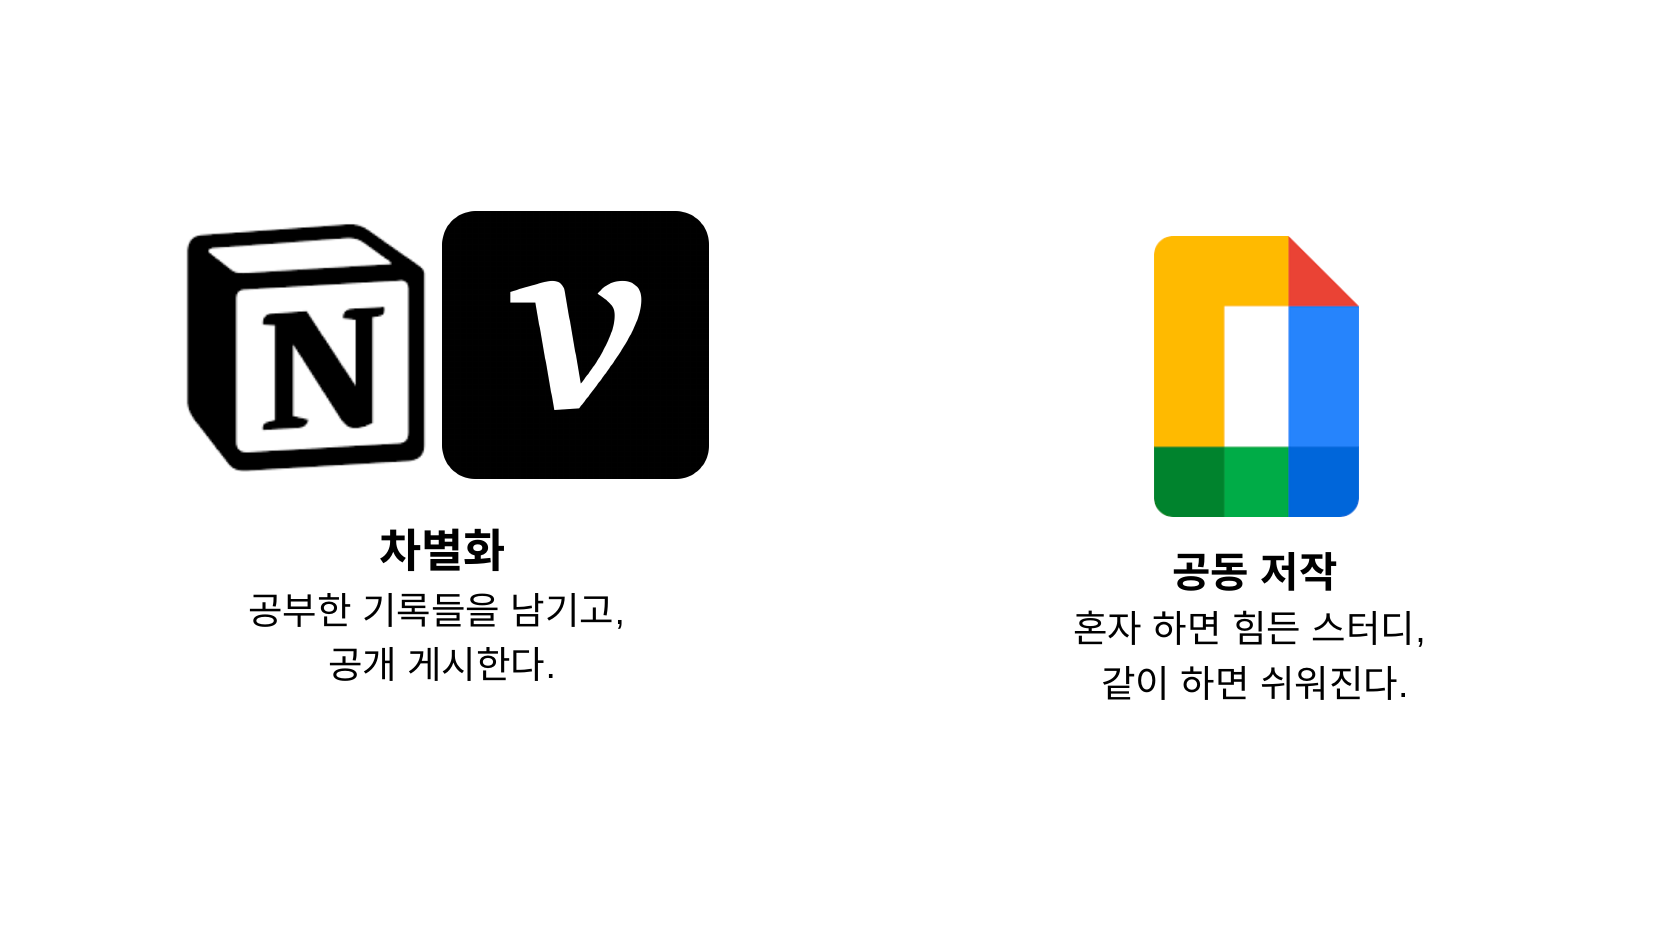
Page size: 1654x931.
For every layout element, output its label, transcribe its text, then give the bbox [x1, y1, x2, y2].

text_box 공동 저작 혼자 하면 힘든 스터디, 같이 하면 쉬워진다. [1033, 531, 1477, 739]
picture [1154, 236, 1359, 517]
picture [176, 211, 709, 479]
text_box 차별화 공부한 기록들을 남기고, 공개 게시한다. [176, 507, 708, 739]
